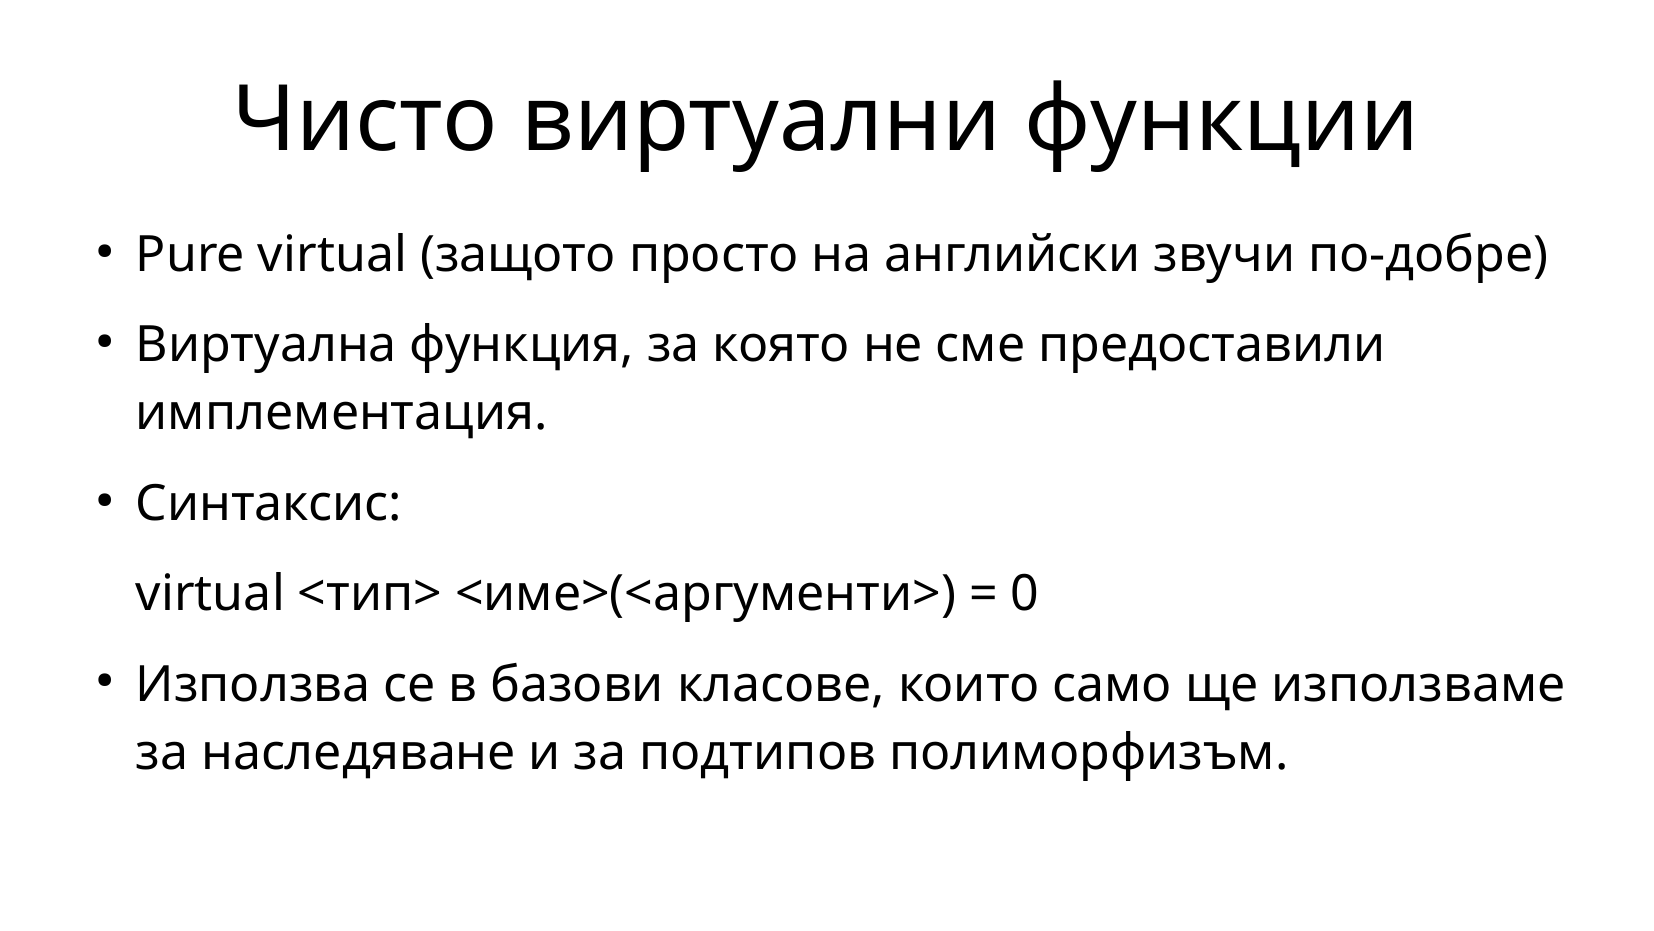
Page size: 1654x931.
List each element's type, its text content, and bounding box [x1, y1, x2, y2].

title Чисто виртуални функции [82, 37, 1571, 193]
list Pure virtual (защото просто на английски звучи по-добре) Виртуална функция, за която не сме предоставили имплементация. Синтаксис: virtual <тип> <име>(<аргументи>) = 0 Използва се в базови класове, които само ще използваме за наследяване и за подтипов полиморфизъм. [82, 217, 1571, 826]
